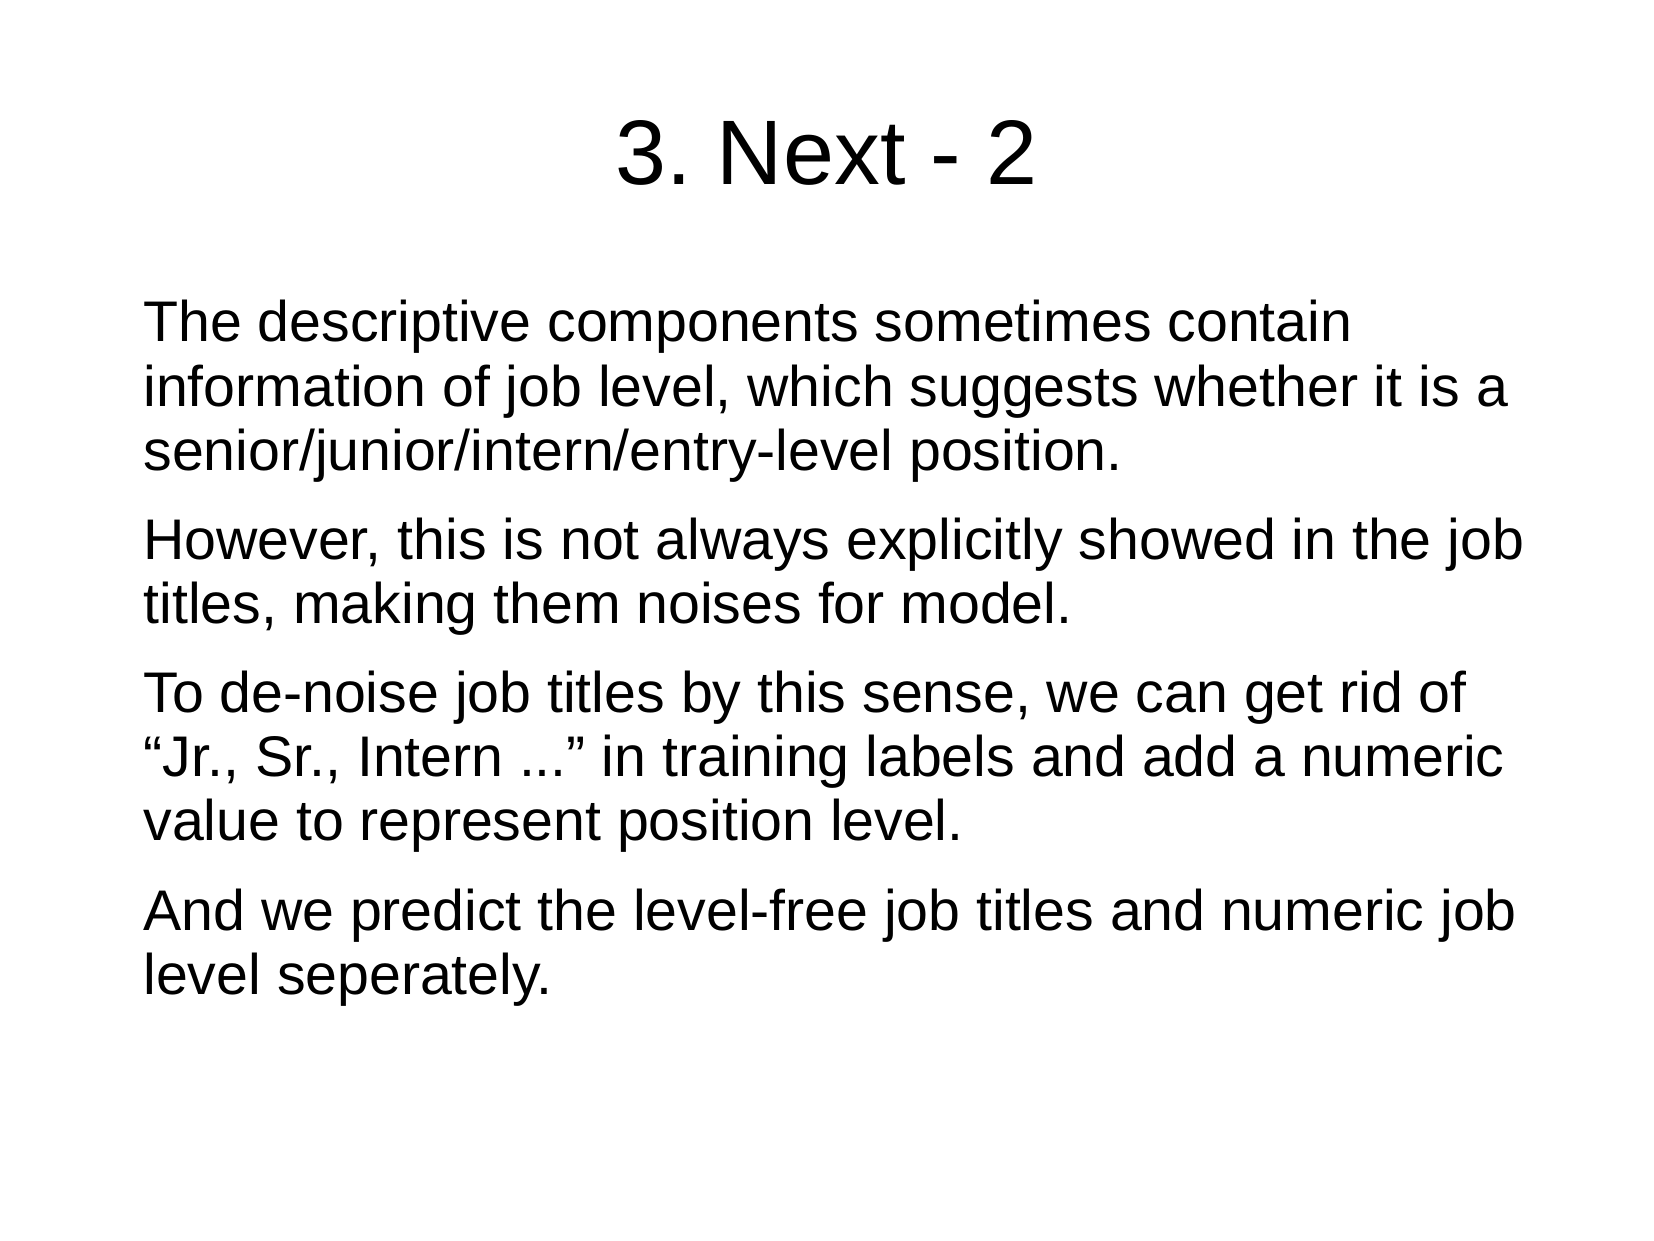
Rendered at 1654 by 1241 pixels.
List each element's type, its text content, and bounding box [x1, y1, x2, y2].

title 3. Next - 2 [82, 49, 1571, 257]
list The descriptive components sometimes contain information of job level, which suggests whether it is a senior/junior/intern/entry-level position. However, this is not always explicitly showed in the job titles, making them noises for model. To de-noise job titles by this sense, we can get rid of “Jr., Sr., Intern ...” in training labels and add a numeric value to represent position level. And we predict the level-free job titles and numeric job level seperately. [82, 290, 1571, 1010]
